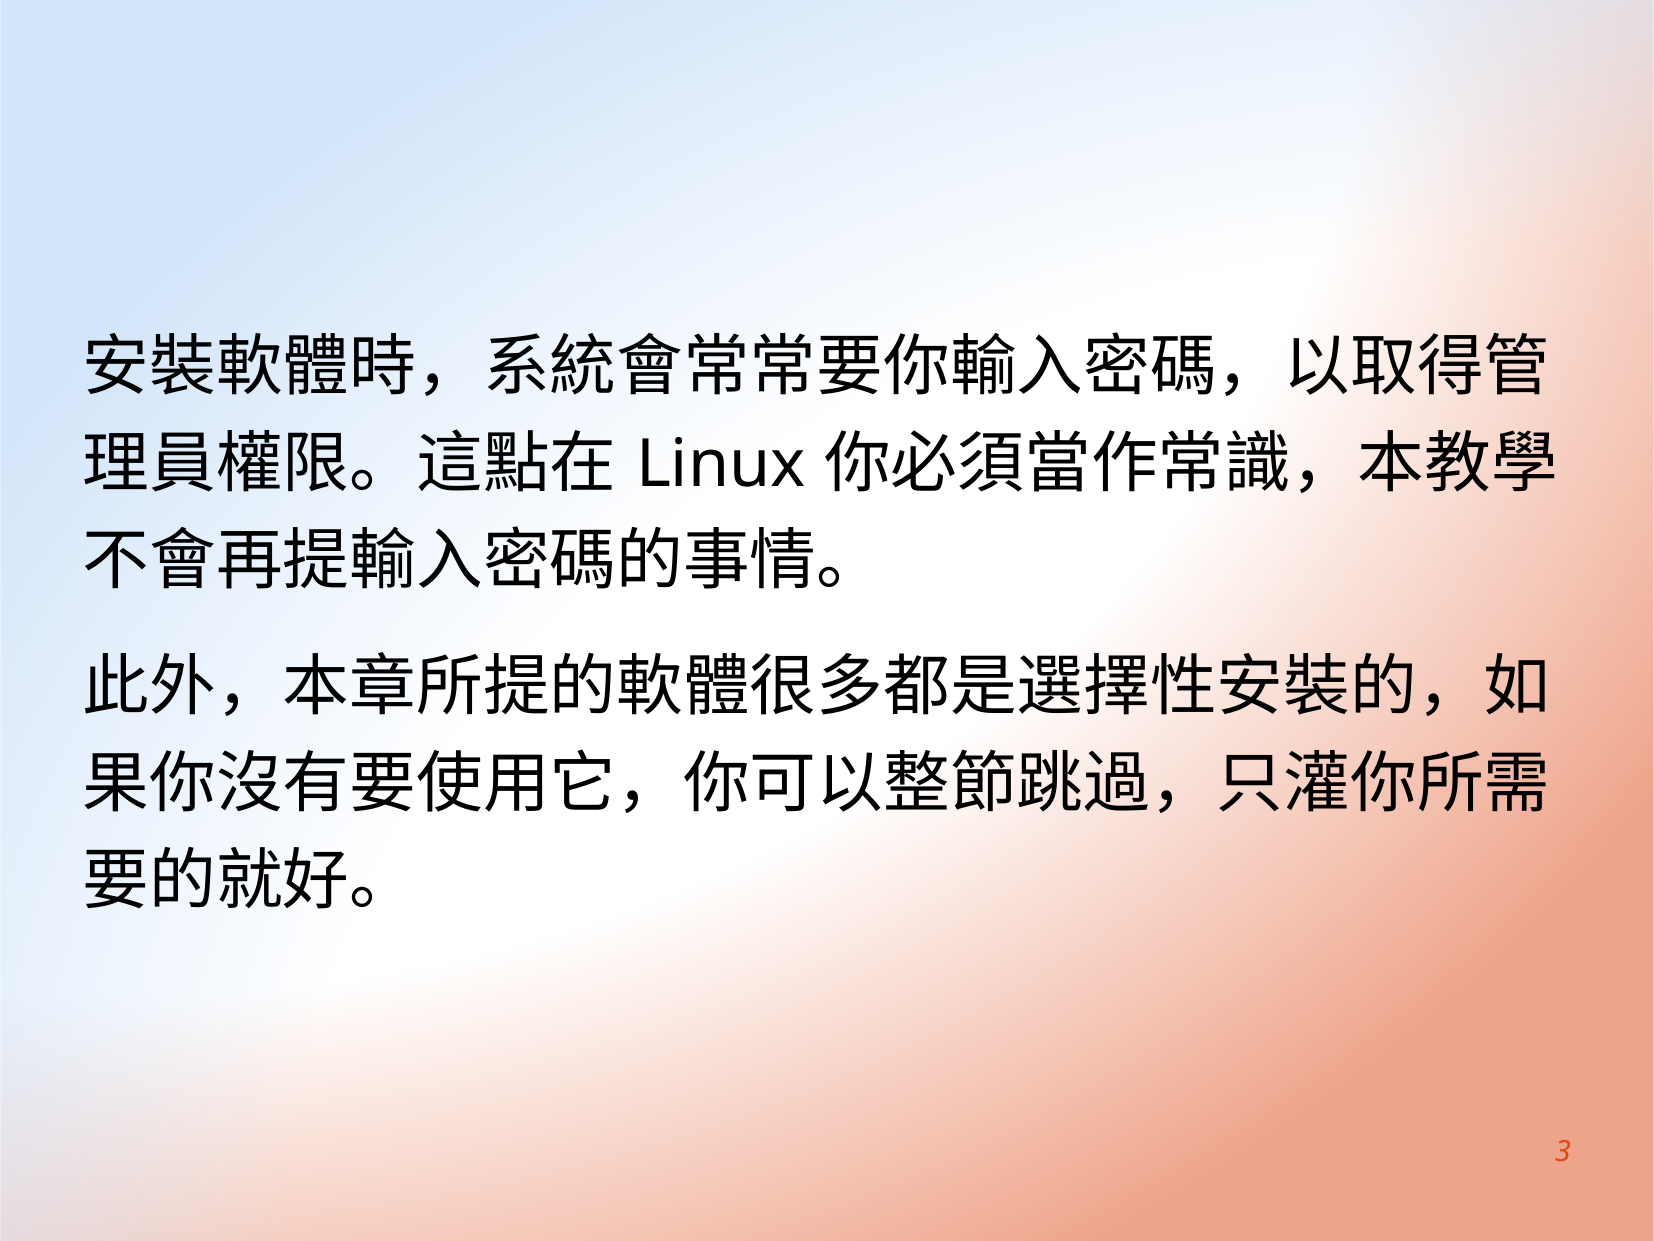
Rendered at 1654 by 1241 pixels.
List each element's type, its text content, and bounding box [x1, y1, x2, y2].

picture [0, 0, 1654, 1241]
subtitle 安裝軟體時，系統會常常要你輸入密碼，以取得管理員權限。這點在Linux你必須當作常識，本教學不會再提輸入密碼的事情。 此外，本章所提的軟體很多都是選擇性安裝的，如果你沒有要使用它，你可以整節跳過，只灌你所需要的就好。 [82, 49, 1571, 1186]
